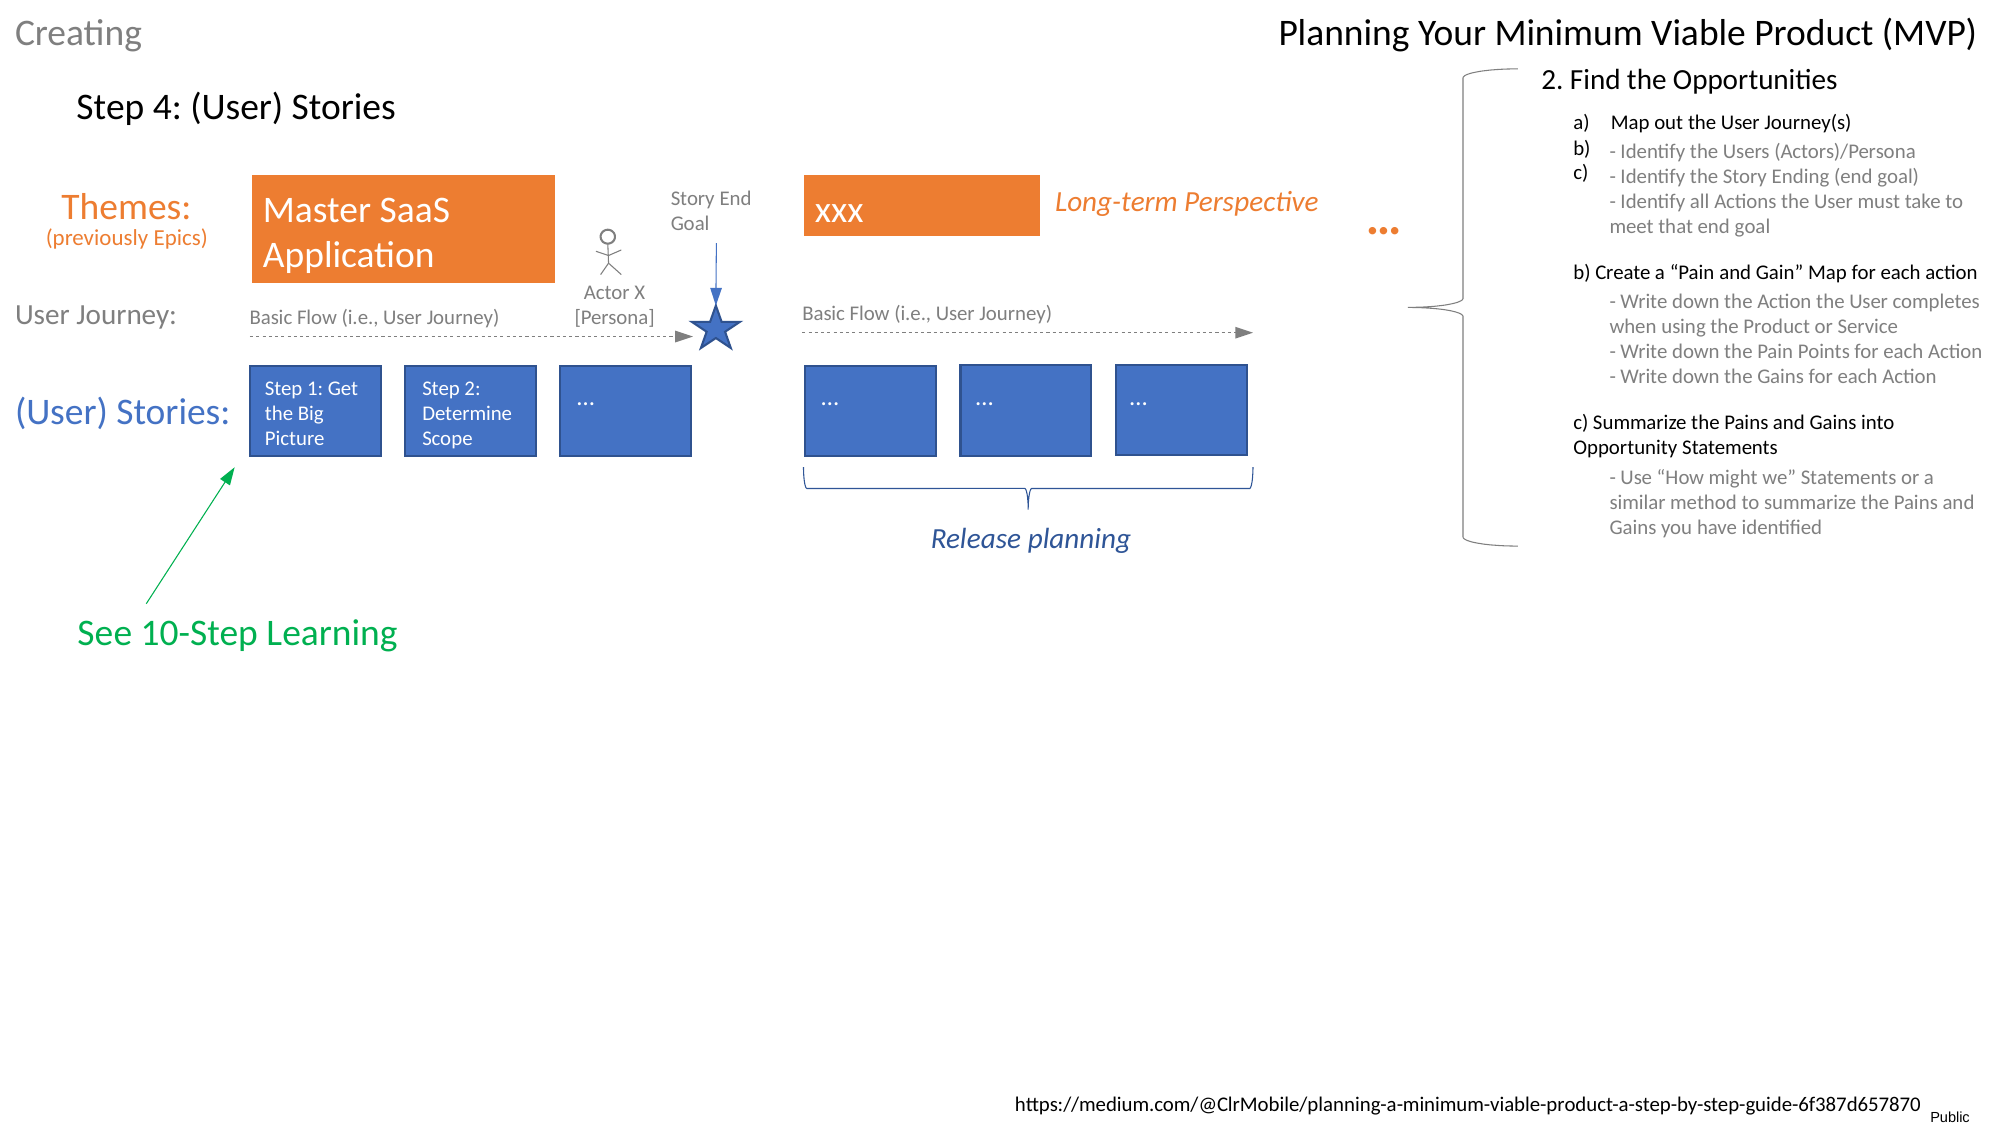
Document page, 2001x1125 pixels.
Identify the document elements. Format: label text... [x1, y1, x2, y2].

text_box (previously Epics) [9, 215, 245, 259]
text_box Step 2: Determine Scope [407, 367, 539, 459]
text_box [961, 419, 1091, 456]
text_box - Use “How might we” Statements or a similar method to summarize the Pains and Gains you have identified [1594, 456, 2000, 548]
text_box Planning Your Minimum Viable Product (MVP) [1263, 0, 2000, 61]
text_box [691, 306, 741, 349]
text_box … [806, 372, 938, 419]
text_box (User) Stories: [0, 379, 249, 441]
text_box - Identify the Users (Actors)/Persona - Identify the Story Ending (end goal) - Identify all Actions the User must take to meet that end goal [1594, 130, 2000, 247]
text_box [805, 366, 936, 456]
text_box [961, 365, 1091, 372]
text_box Long-term Perspective [1016, 175, 1358, 226]
text_box [254, 175, 555, 283]
text_box [1116, 365, 1247, 455]
text_box Map out the User Journey(s) b) Create a “Pain and Gain” Map for each action c) Summarize the Pains and Gains into Opportunity Statements [1558, 101, 2000, 546]
text_box User Journey: [0, 287, 235, 339]
text_box Basic Flow (i.e., User Journey) [787, 292, 1082, 333]
text_box [405, 366, 536, 456]
text_box … [1350, 176, 1433, 253]
text_box Creating [0, 0, 321, 61]
text_box … [562, 372, 693, 419]
text_box Step 4: (User) Stories [61, 74, 629, 135]
text_box Actor X [Persona] [555, 270, 674, 337]
text_box xxx [799, 177, 1041, 238]
text_box Release planning [907, 512, 1155, 563]
text_box … [960, 372, 1092, 419]
text_box Themes: [46, 174, 254, 235]
text_box 2. Find the Opportunities [1526, 52, 1952, 104]
text_box https://medium.com/@ClrMobile/planning-a-minimum-viable-product-a-step-by-step-guide-6f387d657870 [999, 1083, 2000, 1124]
text_box Basic Flow (i.e., User Journey) [235, 296, 529, 337]
text_box [560, 366, 691, 456]
text_box - Write down the Action the User completes when using the Product or Service - Write down the Pain Points for each Action - Write down the Gains for each Action [1594, 279, 2000, 397]
text_box … [1114, 372, 1246, 419]
text_box Story End Goal [655, 177, 777, 244]
text_box Master SaaS Application [247, 177, 550, 284]
text_box See 10-Step Learning [62, 600, 445, 662]
text_box Step 1: Get the Big Picture [249, 367, 381, 459]
